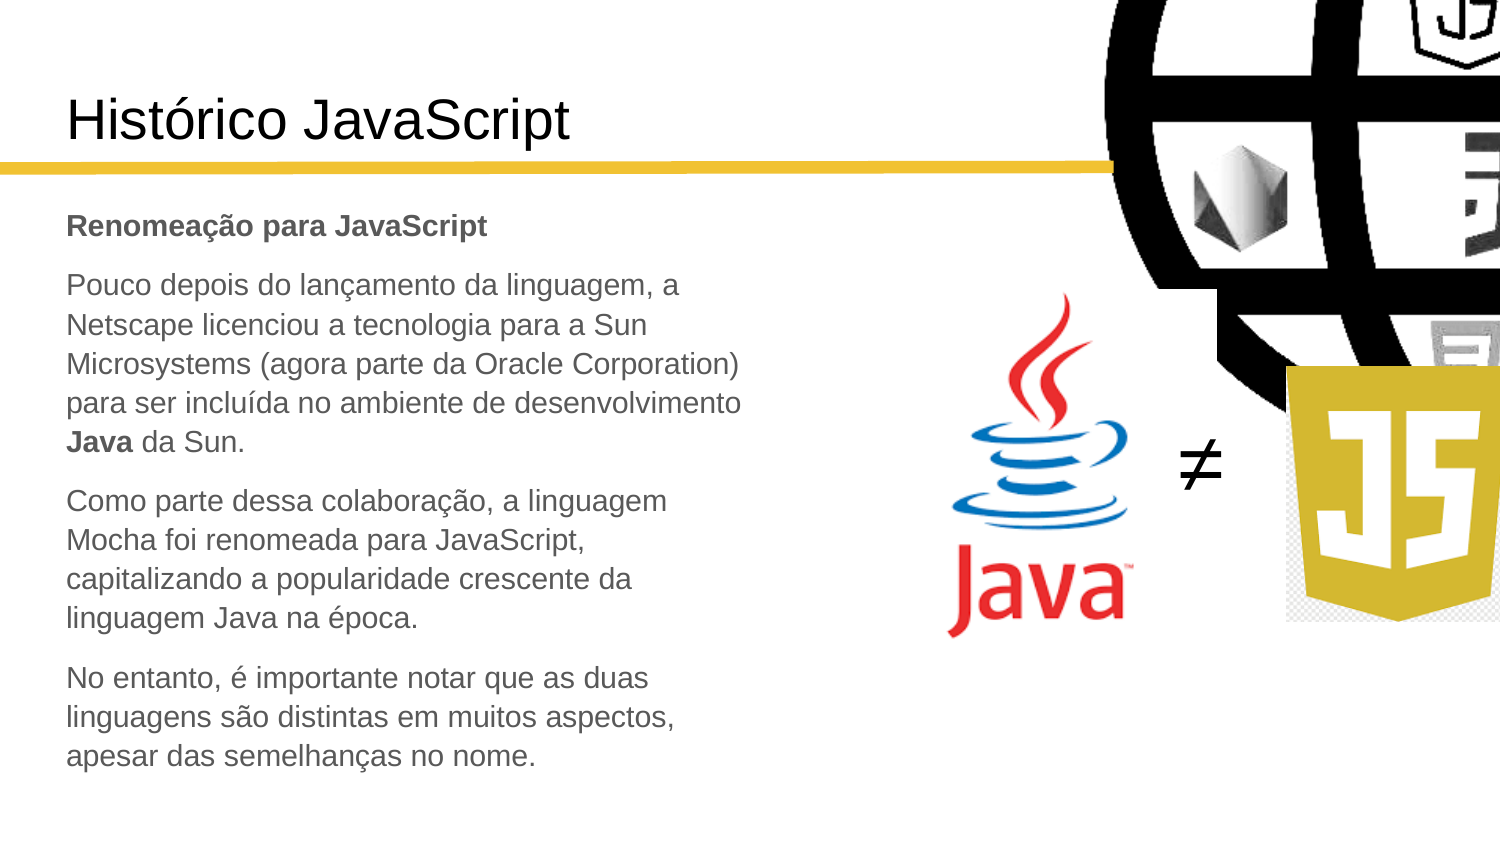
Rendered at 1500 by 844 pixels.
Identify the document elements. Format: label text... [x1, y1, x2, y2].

picture [864, 0, 1500, 642]
text_box ≠ [1163, 394, 1263, 538]
list Renomeação para JavaScript Pouco depois do lançamento da linguagem, a Netscape licenciou a tecnologia para a Sun Microsystems (agora parte da Oracle Corporation) para ser incluída no ambiente de desenvolvimento Java da Sun. Como parte dessa colaboração, a linguagem Mocha foi renomeada para JavaScript, capitalizando a popularidade crescente da linguagem Java na época. No entanto, é importante notar que as duas linguagens são distintas em muitos aspectos, apesar das semelhanças no nome. [51, 189, 782, 789]
title Histórico JavaScript [51, 72, 1449, 167]
